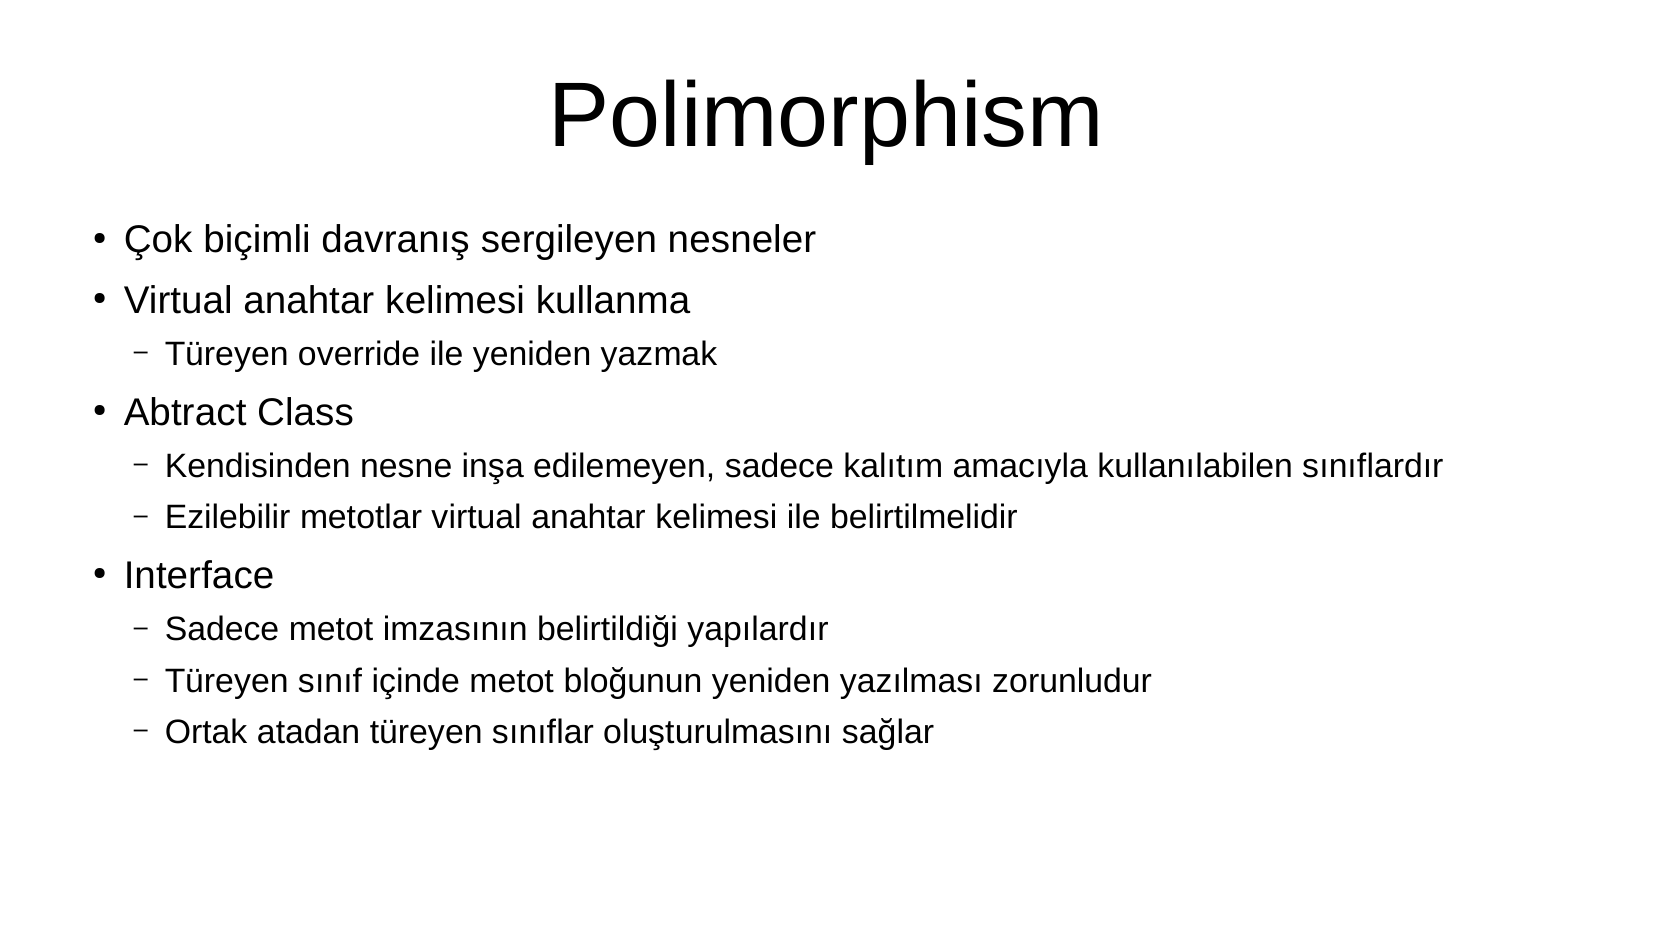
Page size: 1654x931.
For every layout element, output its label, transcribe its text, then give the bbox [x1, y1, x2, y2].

title Polimorphism [82, 37, 1571, 193]
list Çok biçimli davranış sergileyen nesneler Virtual anahtar kelimesi kullanma Türeyen override ile yeniden yazmak Abtract Class Kendisinden nesne inşa edilemeyen, sadece kalıtım amacıyla kullanılabilen sınıflardır Ezilebilir metotlar virtual anahtar kelimesi ile belirtilmelidir Interface Sadece metot imzasının belirtildiği yapılardır Türeyen sınıf içinde metot bloğunun yeniden yazılması zorunludur Ortak atadan türeyen sınıflar oluşturulmasını sağlar [82, 217, 1571, 758]
